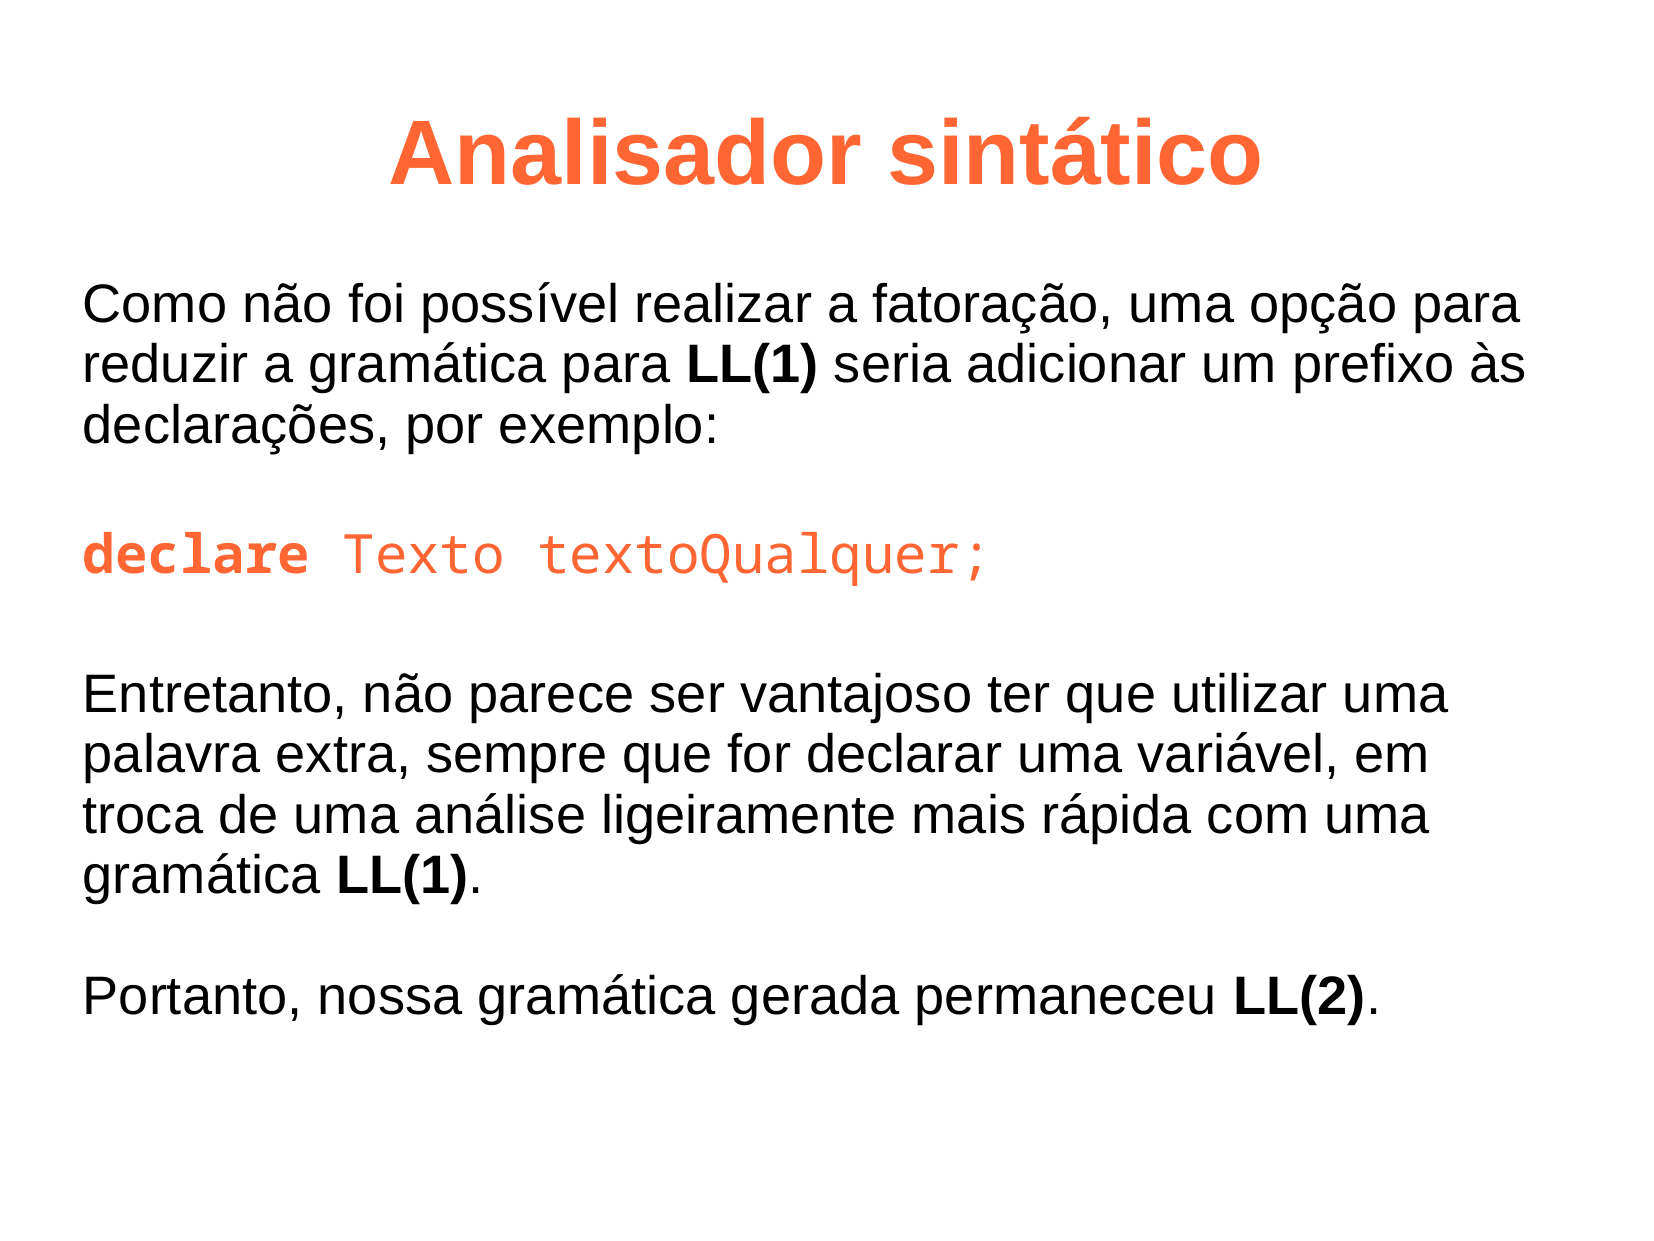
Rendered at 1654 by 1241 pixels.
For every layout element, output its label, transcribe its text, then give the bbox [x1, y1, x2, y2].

subtitle Como não foi possível realizar a fatoração, uma opção para reduzir a gramática para LL(1) seria adicionar um prefixo às declarações, por exemplo: declare Texto textoQualquer; Entretanto, não parece ser vantajoso ter que utilizar uma palavra extra, sempre que for declarar uma variável, em troca de uma análise ligeiramente mais rápida com uma gramática LL(1). Portanto, nossa gramática gerada permaneceu LL(2). [82, 283, 1538, 1017]
title Analisador sintático [82, 49, 1571, 257]
